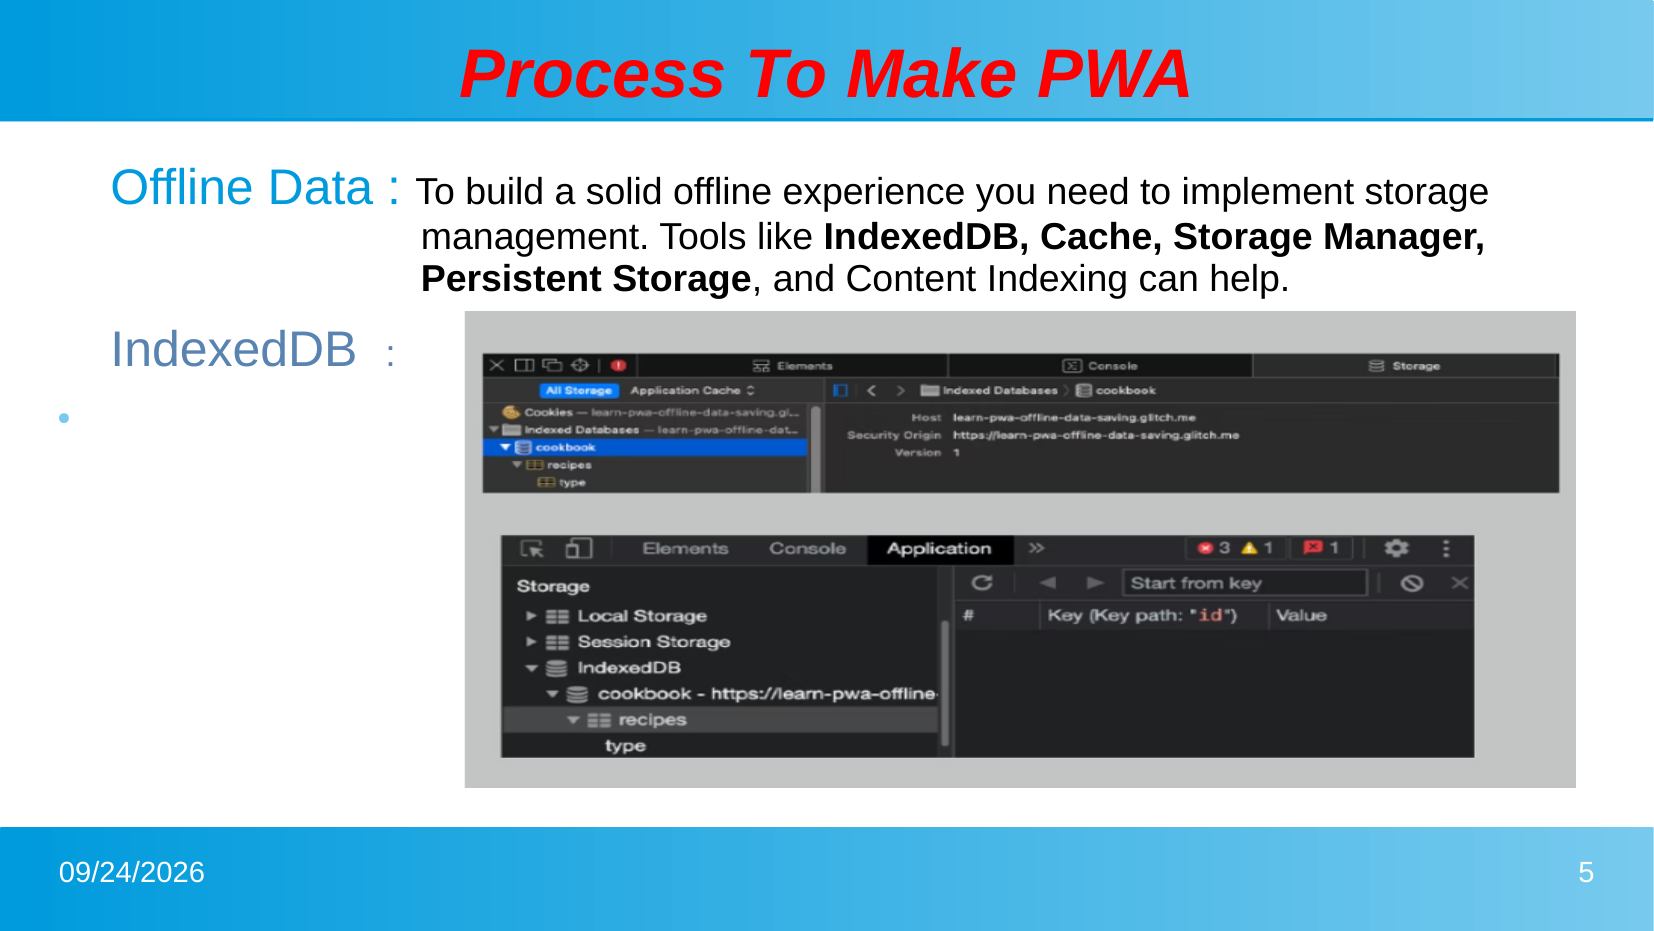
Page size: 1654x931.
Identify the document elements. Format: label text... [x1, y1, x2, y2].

picture [450, 311, 1576, 788]
list Offline Data : To build a solid offline experience you need to implement storage management. Tools like IndexedDB, Cache, Storage Manager, Persistent Storage, and Content Indexing can help. IndexedDB : [39, 159, 1576, 751]
title Process To Make PWA [59, 34, 1595, 113]
